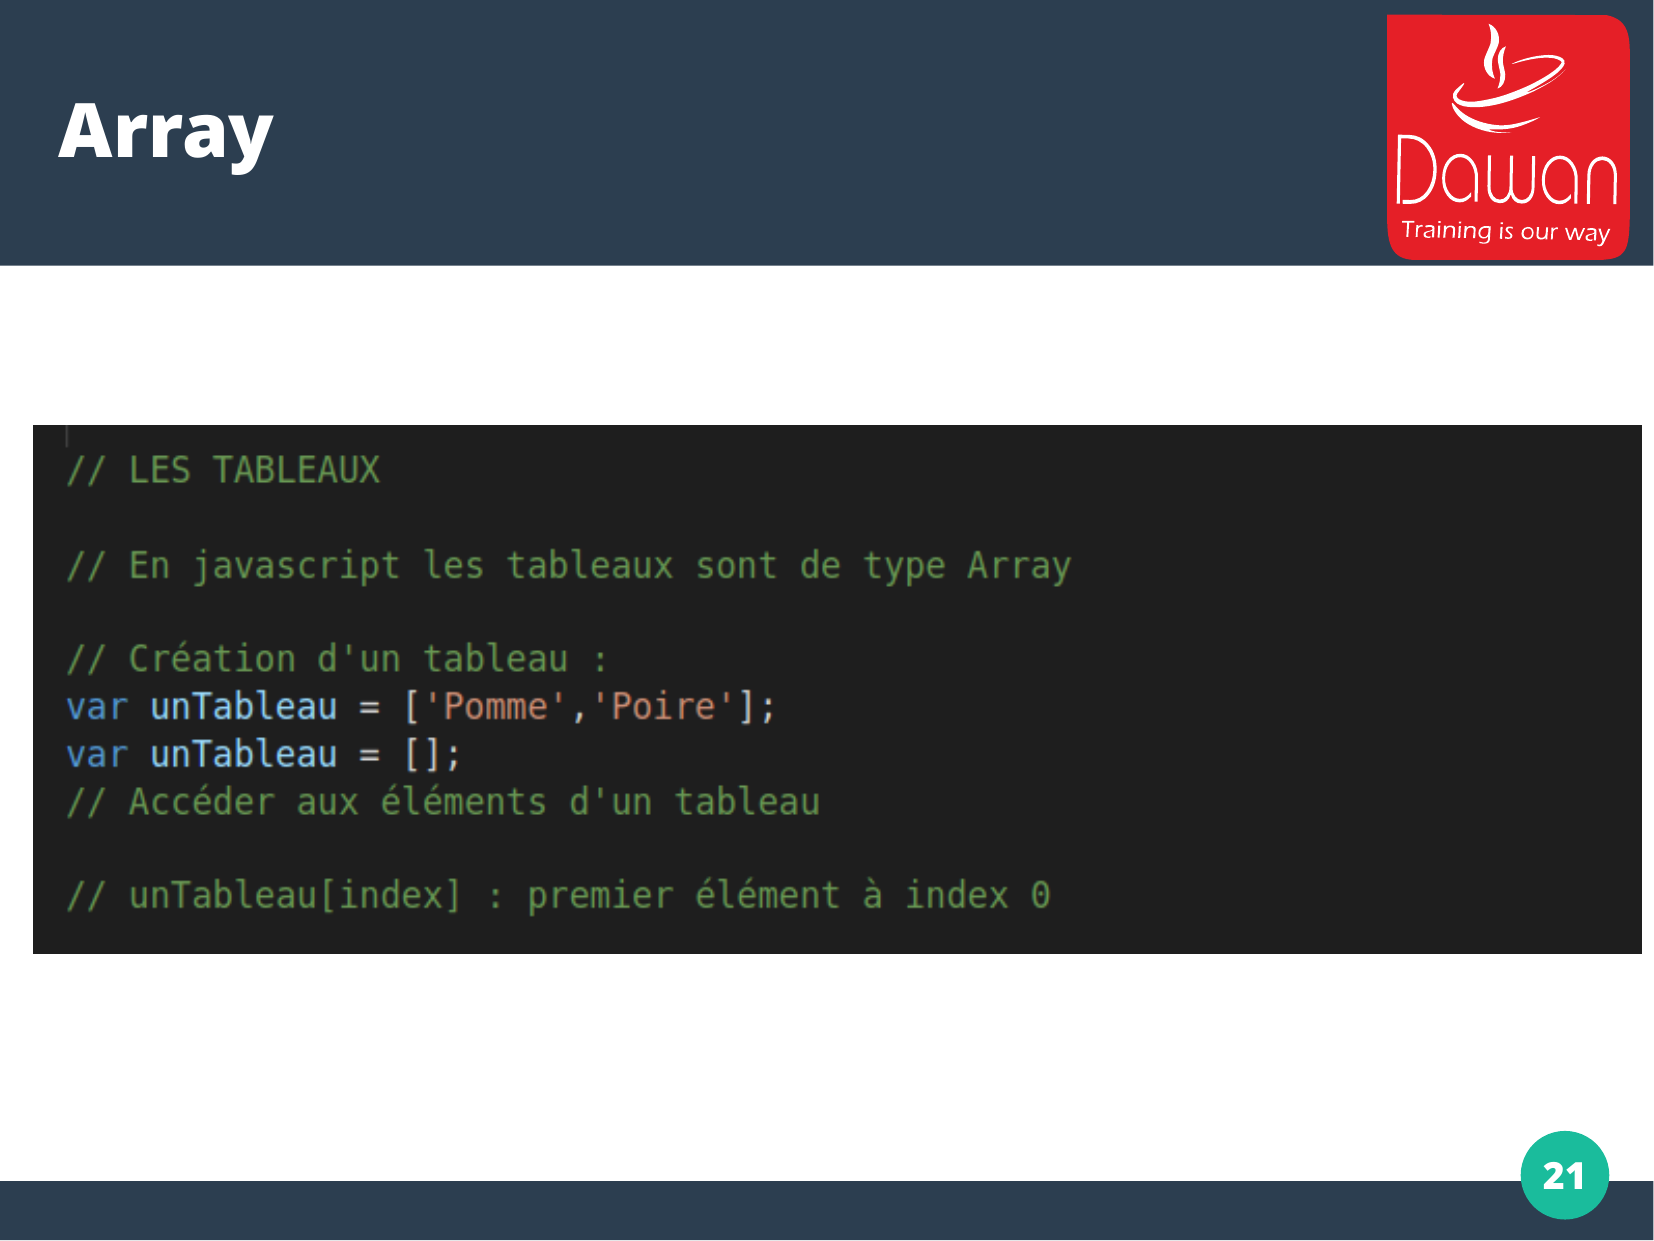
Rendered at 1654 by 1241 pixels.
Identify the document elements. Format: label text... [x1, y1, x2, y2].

picture [1387, 14, 1630, 260]
title Array [59, 49, 1387, 207]
picture [33, 425, 1642, 954]
